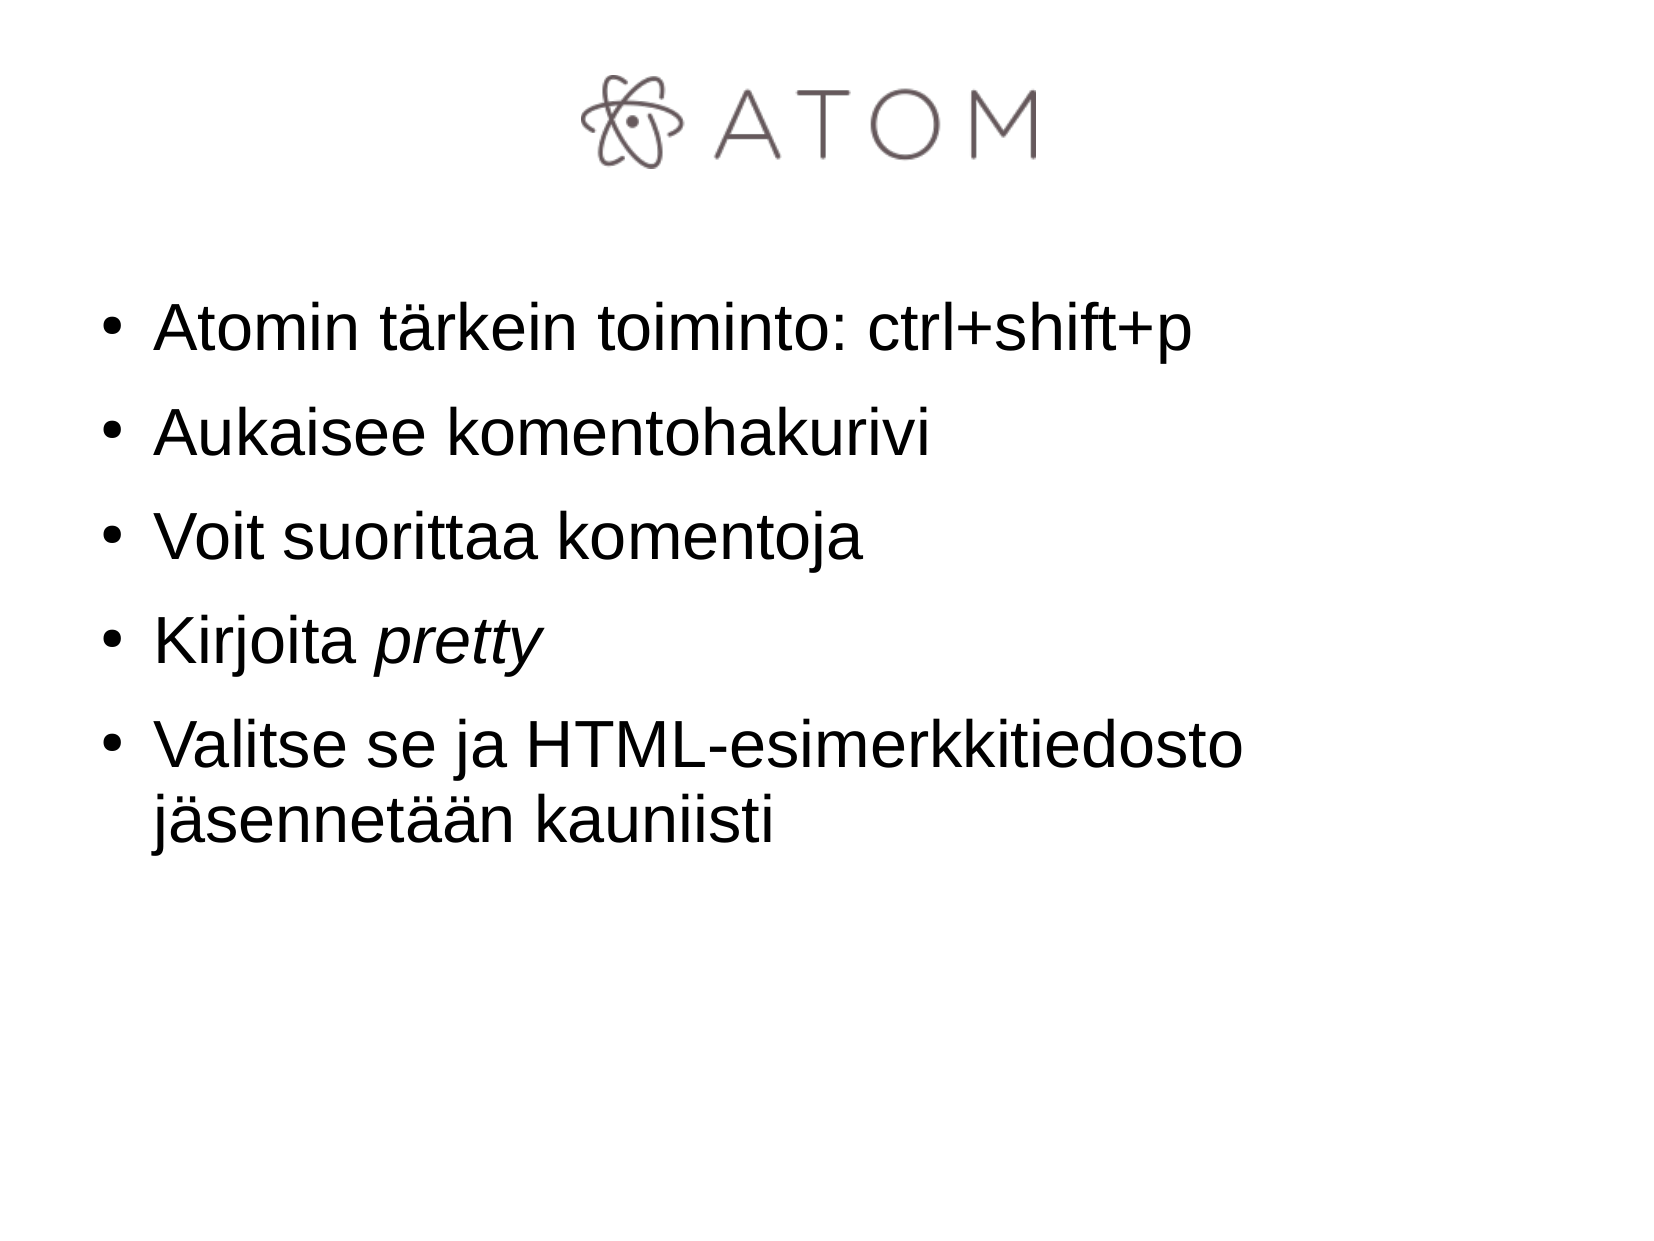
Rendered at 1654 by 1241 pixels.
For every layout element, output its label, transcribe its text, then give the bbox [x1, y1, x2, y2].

picture [581, 75, 1036, 169]
list Atomin tärkein toiminto: ctrl+shift+p Aukaisee komentohakurivi Voit suorittaa komentoja Kirjoita pretty Valitse se ja HTML-esimerkkitiedosto jäsennetään kauniisti [82, 290, 1571, 1010]
